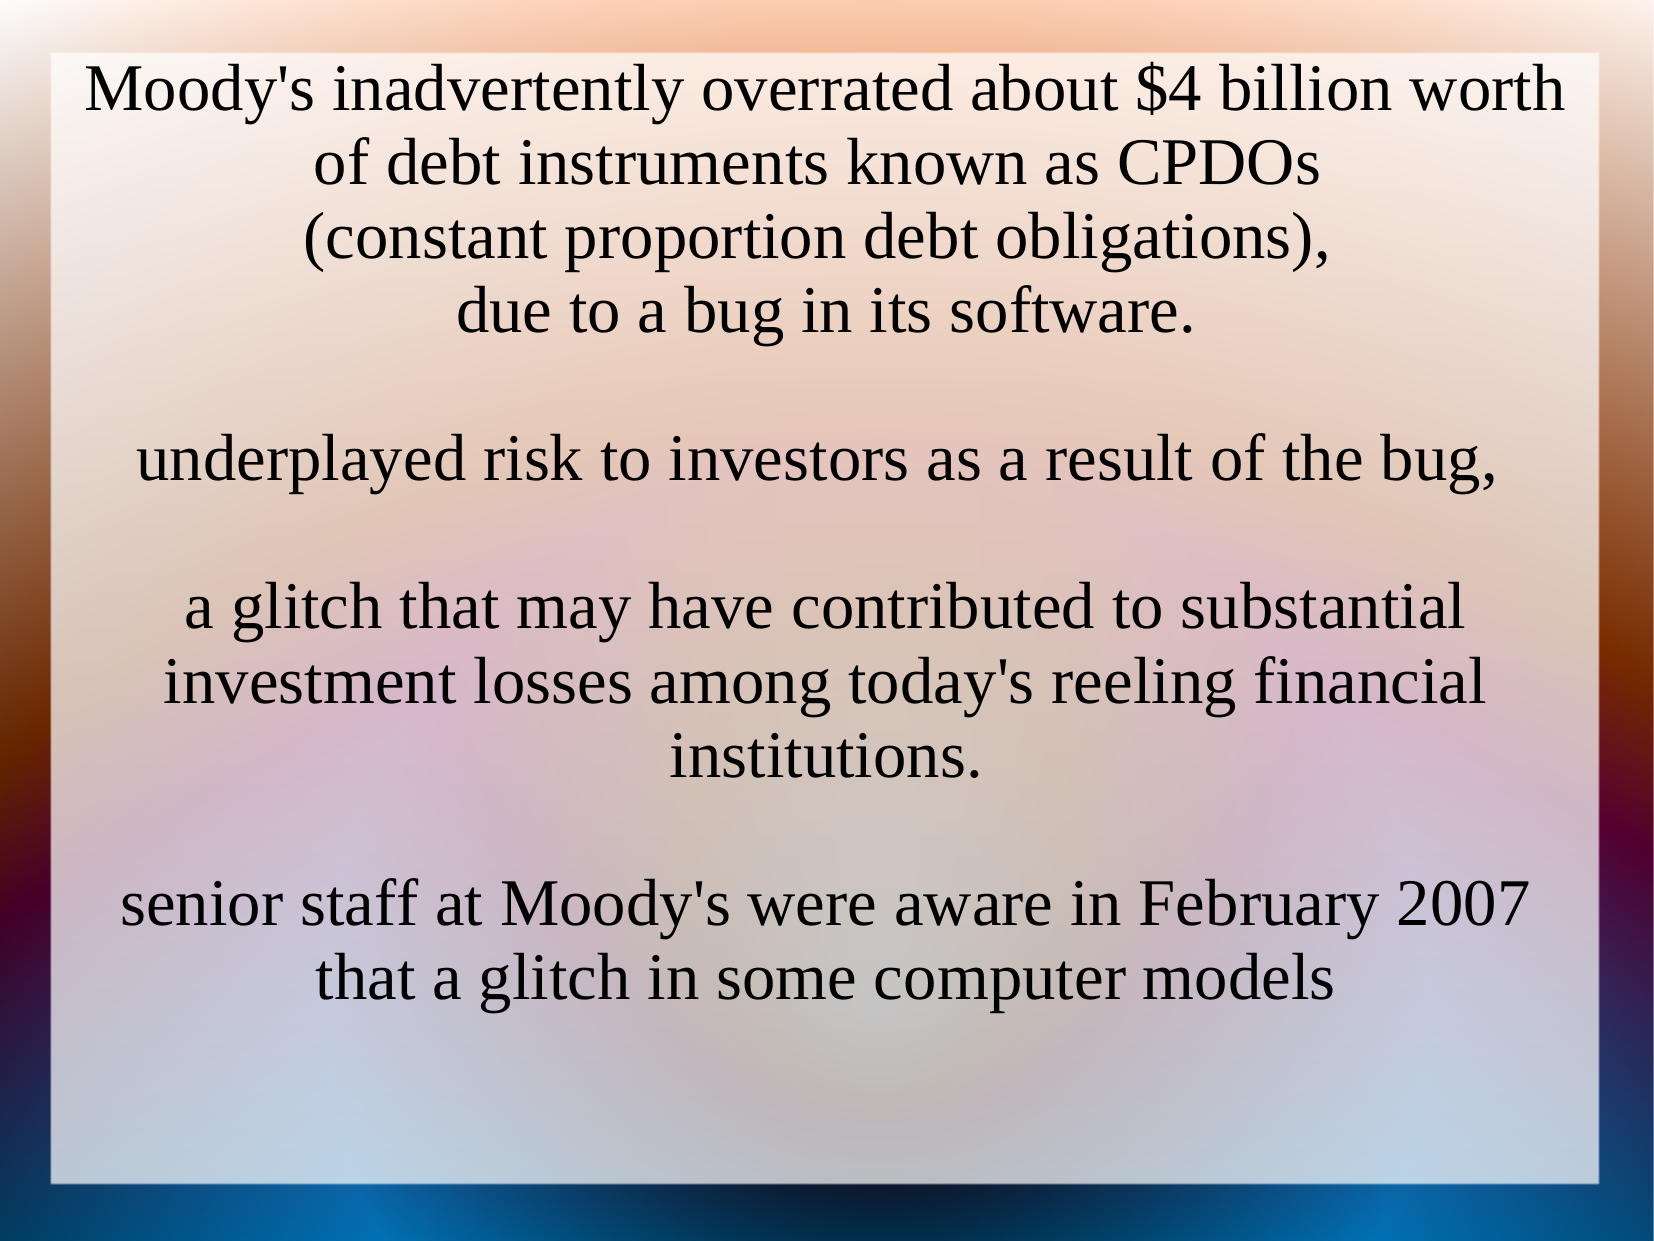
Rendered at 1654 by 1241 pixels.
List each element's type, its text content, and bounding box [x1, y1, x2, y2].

subtitle Moody's inadvertently overrated about $4 billion worth of debt instruments known as CPDOs (constant proportion debt obligations), due to a bug in its software. underplayed risk to investors as a result of the bug, a glitch that may have contributed to substantial investment losses among today's reeling financial institutions. senior staff at Moody's were aware in February 2007 that a glitch in some computer models [82, 51, 1571, 1014]
picture [0, 0, 1654, 1241]
